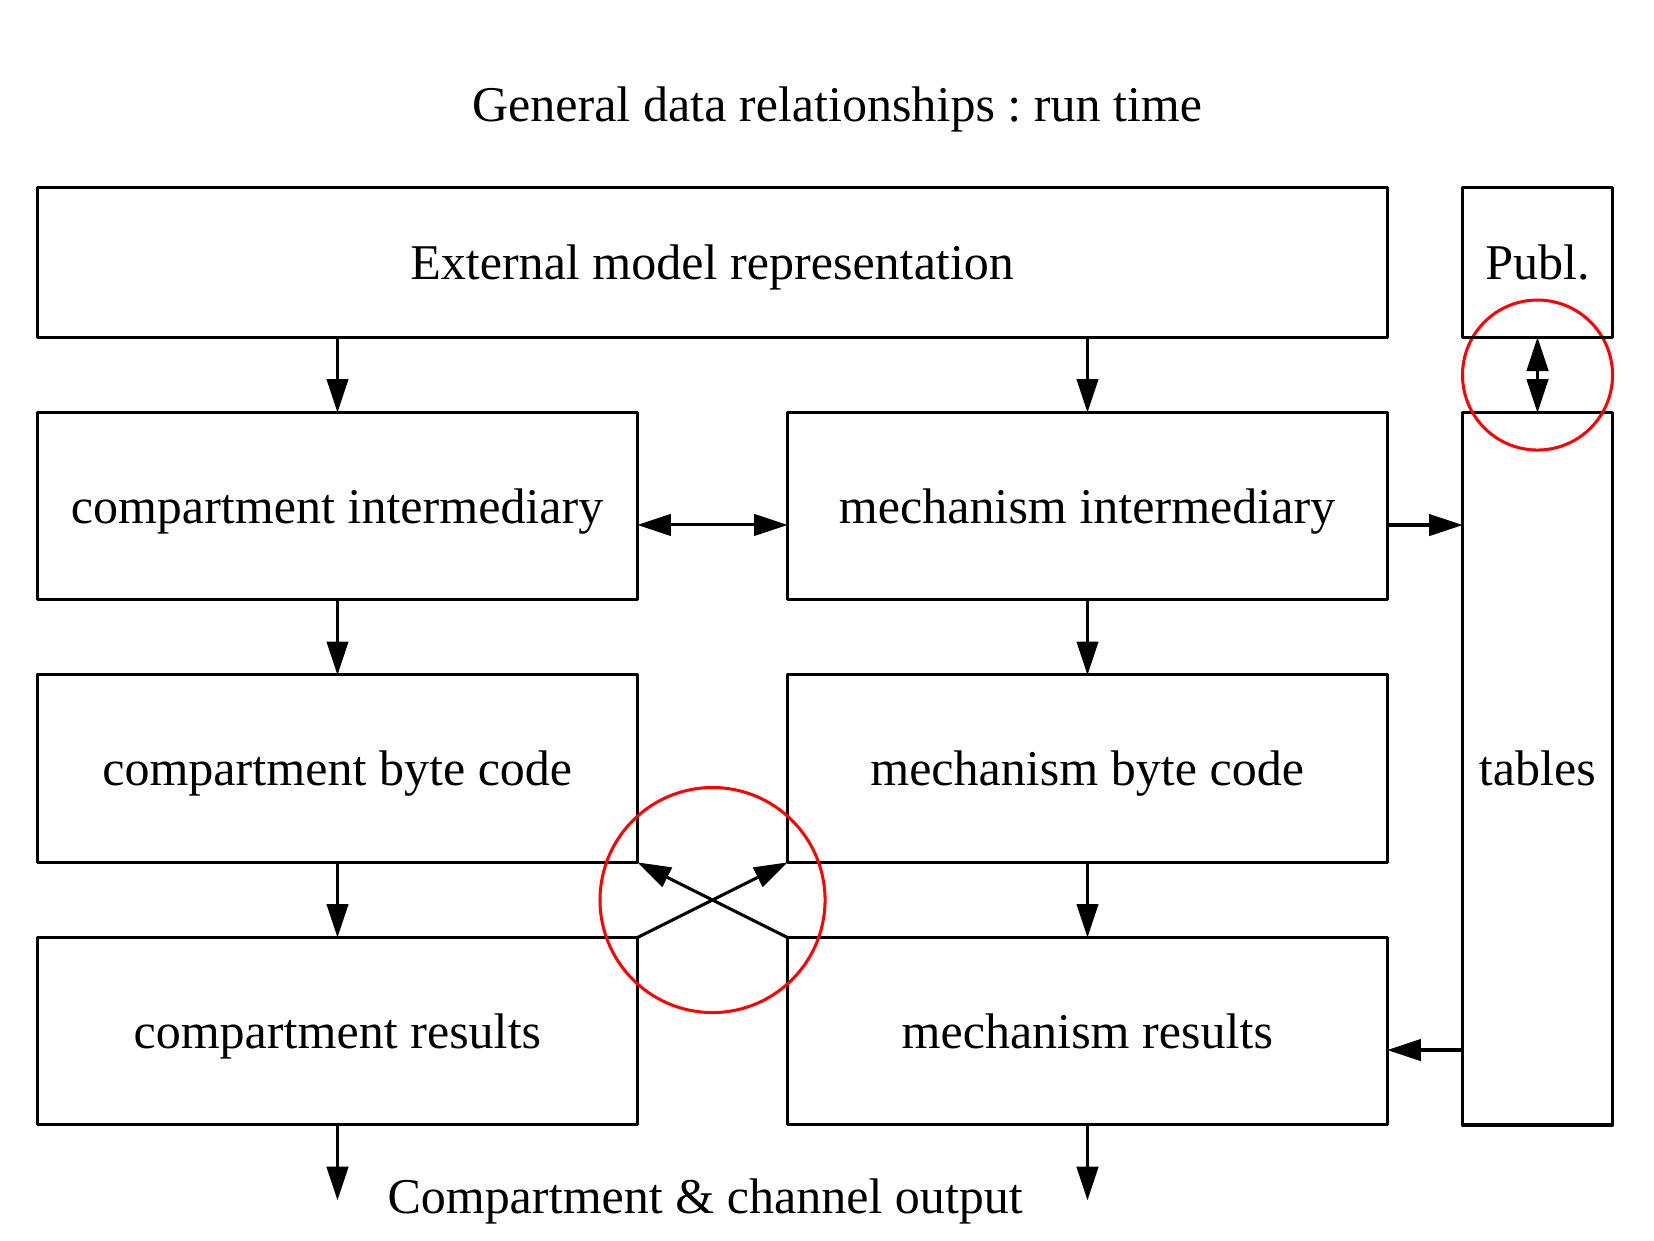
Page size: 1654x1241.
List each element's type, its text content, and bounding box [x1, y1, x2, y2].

text_box mechanism byte code [787, 674, 1388, 863]
text_box mechanism results [787, 937, 1388, 1125]
text_box compartment byte code [37, 674, 638, 863]
text_box tables [1462, 412, 1613, 1126]
text_box mechanism byte code [787, 819, 816, 863]
text_box External model representation [37, 187, 1388, 338]
text_box mechanism results [787, 937, 816, 981]
text_box Compartment & channel output [375, 1166, 1037, 1228]
text_box compartment results [37, 937, 638, 1125]
text_box tables [1475, 412, 1600, 448]
text_box General data relationships : run time [472, 73, 1203, 135]
text_box compartment intermediary [37, 412, 638, 600]
text_box mechanism intermediary [787, 412, 1388, 600]
text_box Publ. [1462, 187, 1613, 338]
text_box compartment byte code [609, 819, 638, 863]
text_box compartment results [609, 937, 638, 981]
